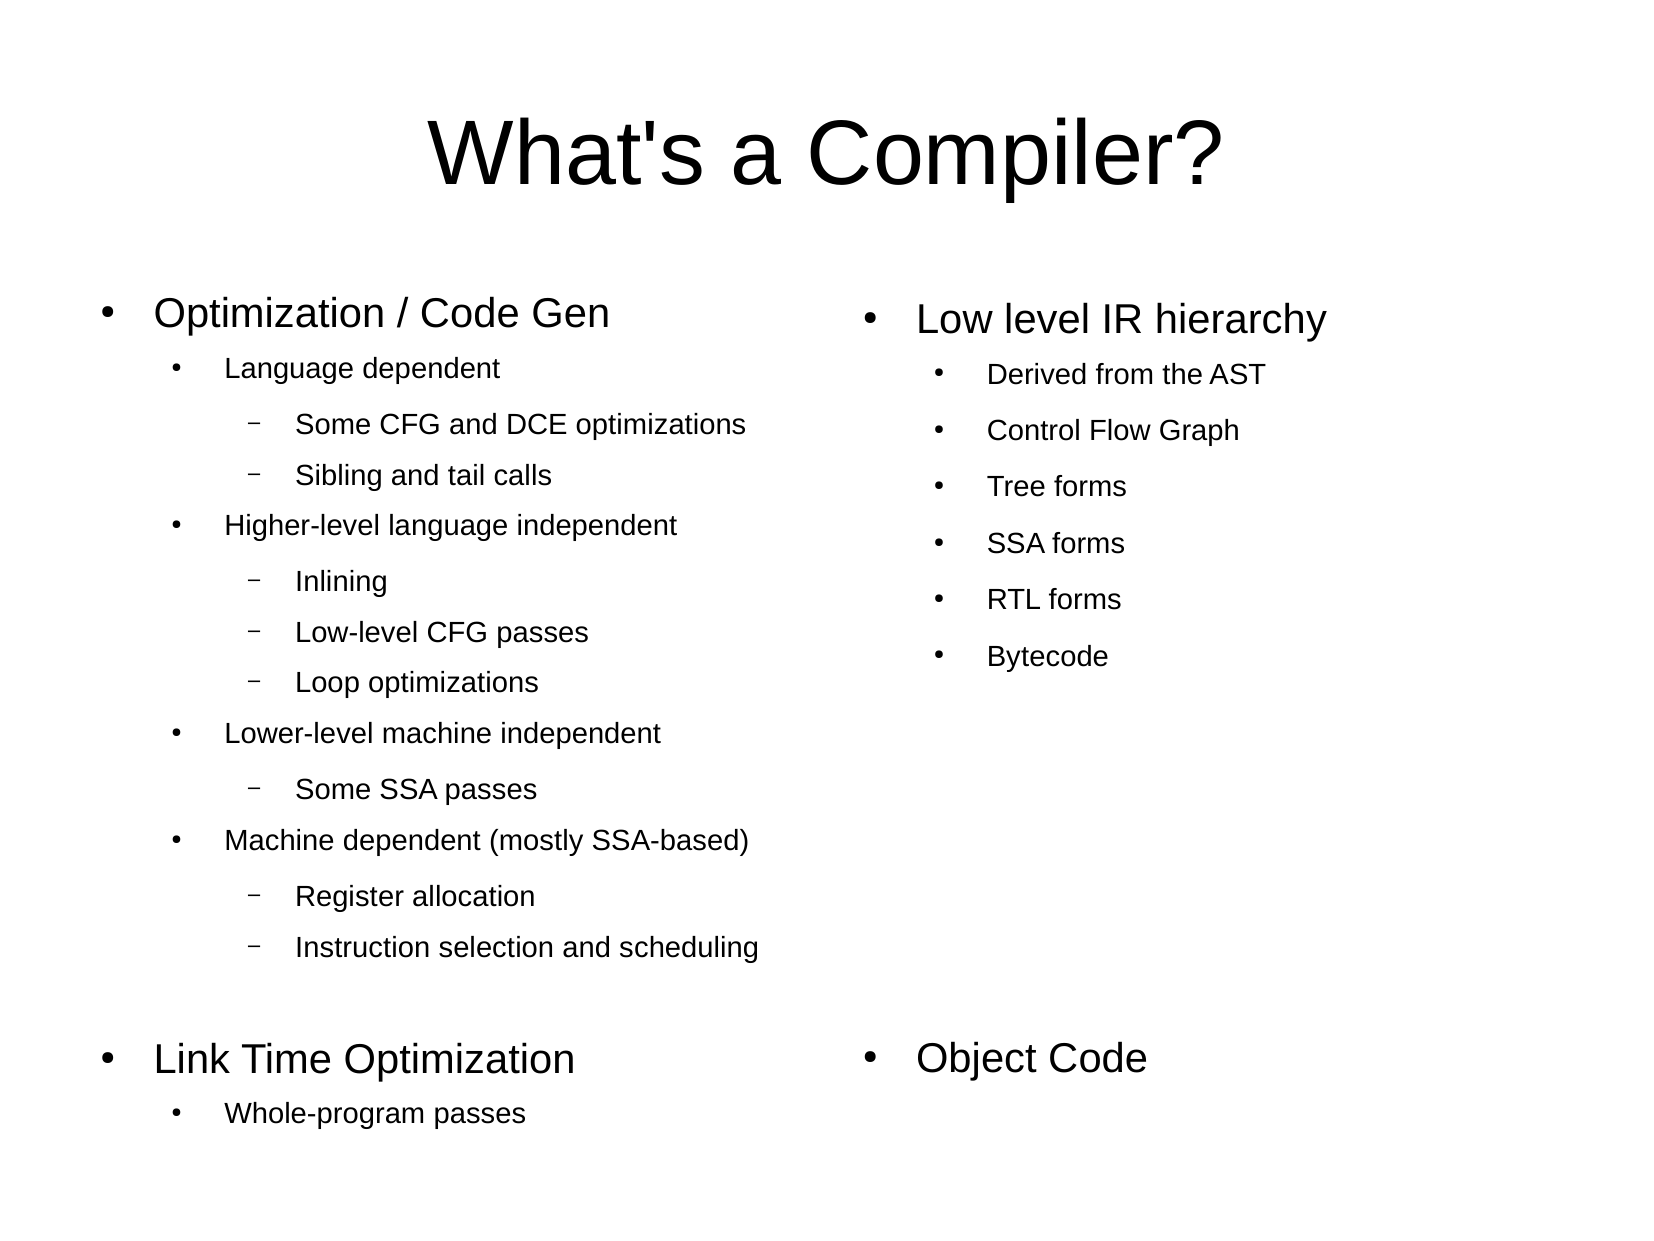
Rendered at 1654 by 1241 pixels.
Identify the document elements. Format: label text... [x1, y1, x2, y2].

title What's a Compiler? [82, 49, 1571, 257]
list Low level IR hierarchy Derived from the AST Control Flow Graph Tree forms SSA forms RTL forms Bytecode Object Code [845, 296, 1572, 1206]
list Optimization / Code Gen Language dependent Some CFG and DCE optimizations Sibling and tail calls Higher-level language independent Inlining Low-level CFG passes Loop optimizations Lower-level machine independent Some SSA passes Machine dependent (mostly SSA-based) Register allocation Instruction selection and scheduling Link Time Optimization Whole-program passes [82, 290, 809, 1201]
